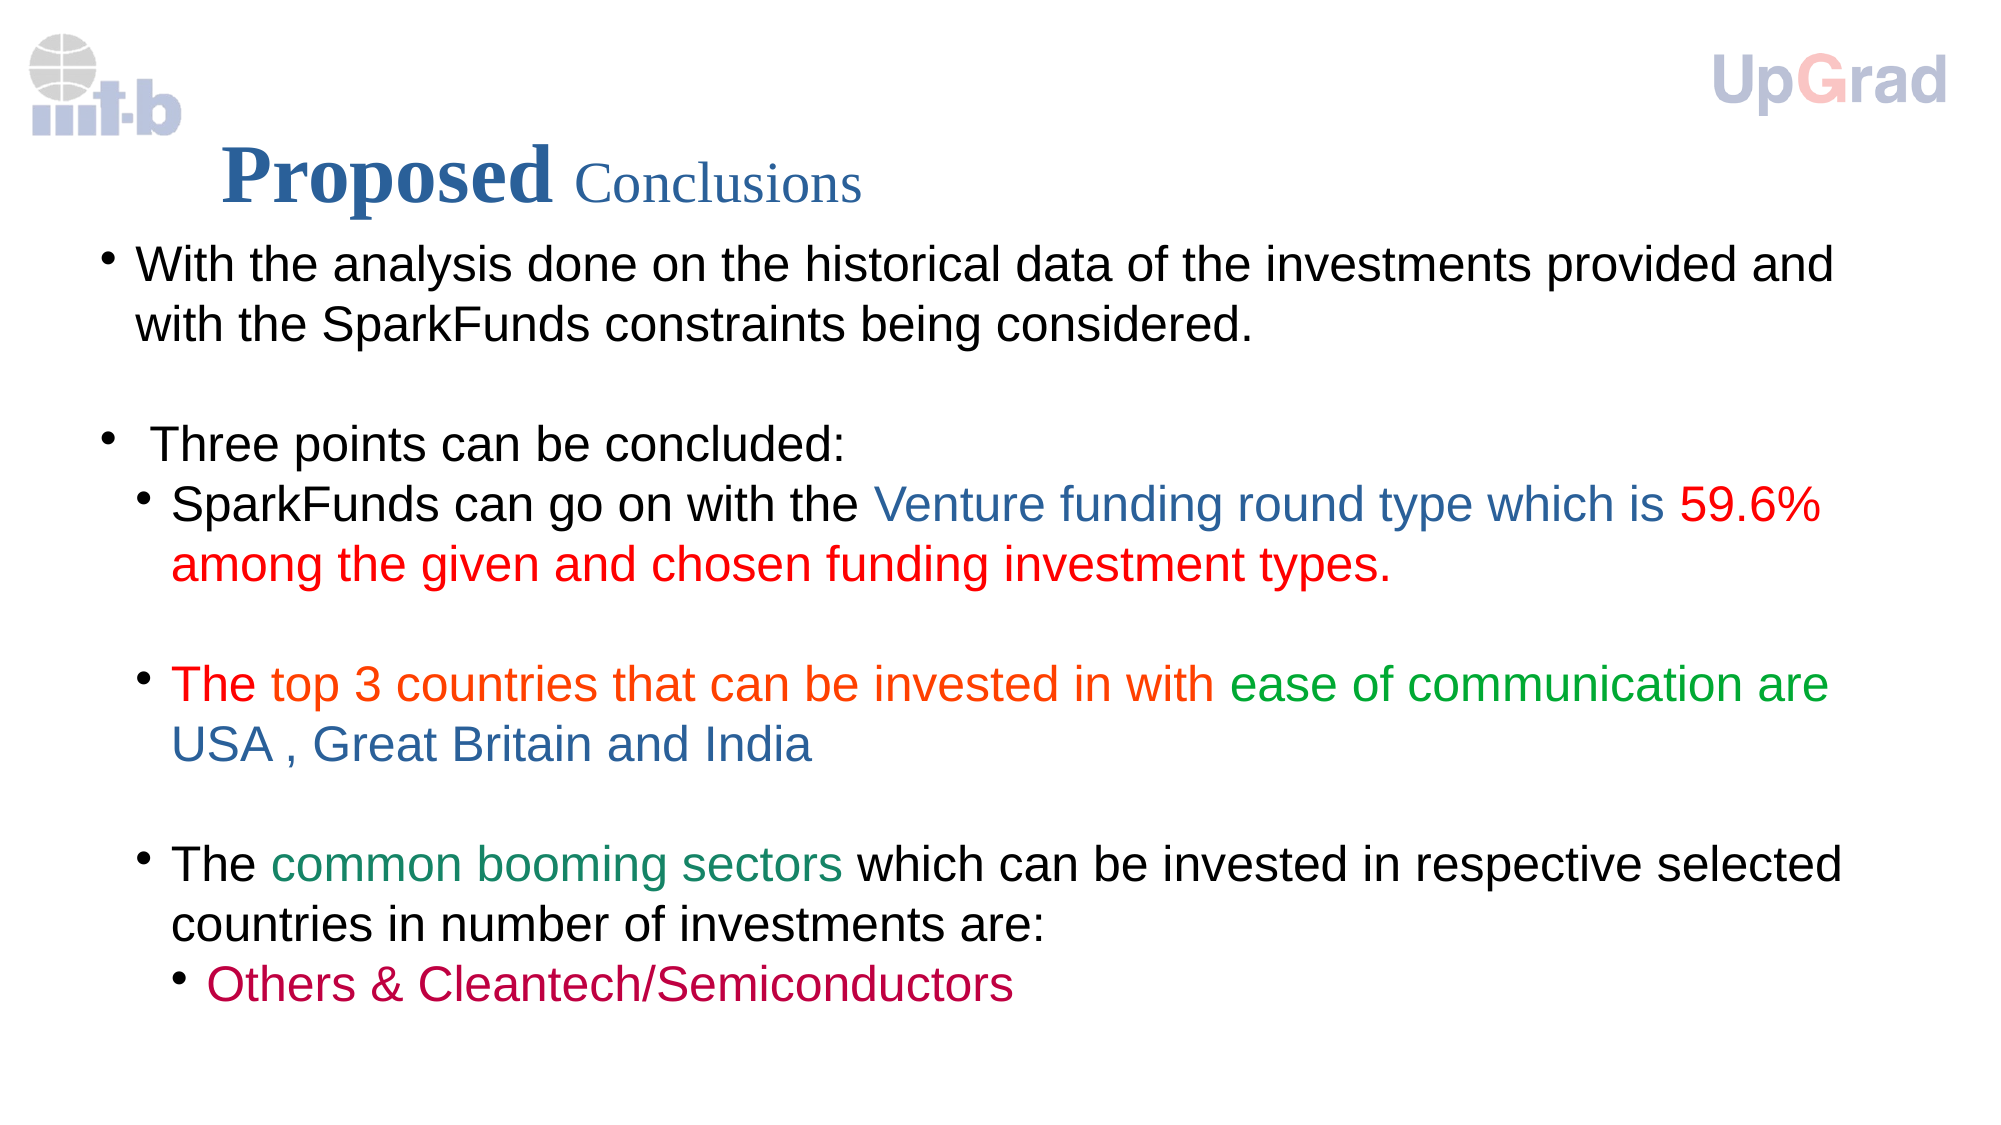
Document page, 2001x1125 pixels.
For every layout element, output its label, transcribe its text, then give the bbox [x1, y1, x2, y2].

text_box With the analysis done on the historical data of the investments provided and with the SparkFunds constraints being considered. Three points can be concluded: SparkFunds can go on with the Venture funding round type which is 59.6% among the given and chosen funding investment types. The top 3 countries that can be invested in with ease of communication are USA , Great Britain and India The common booming sectors which can be invested in respective selected countries in number of investments are: Others & Cleantech/Semiconductors [99, 261, 1900, 1042]
text_box Proposed Conclusions [186, 104, 1715, 246]
